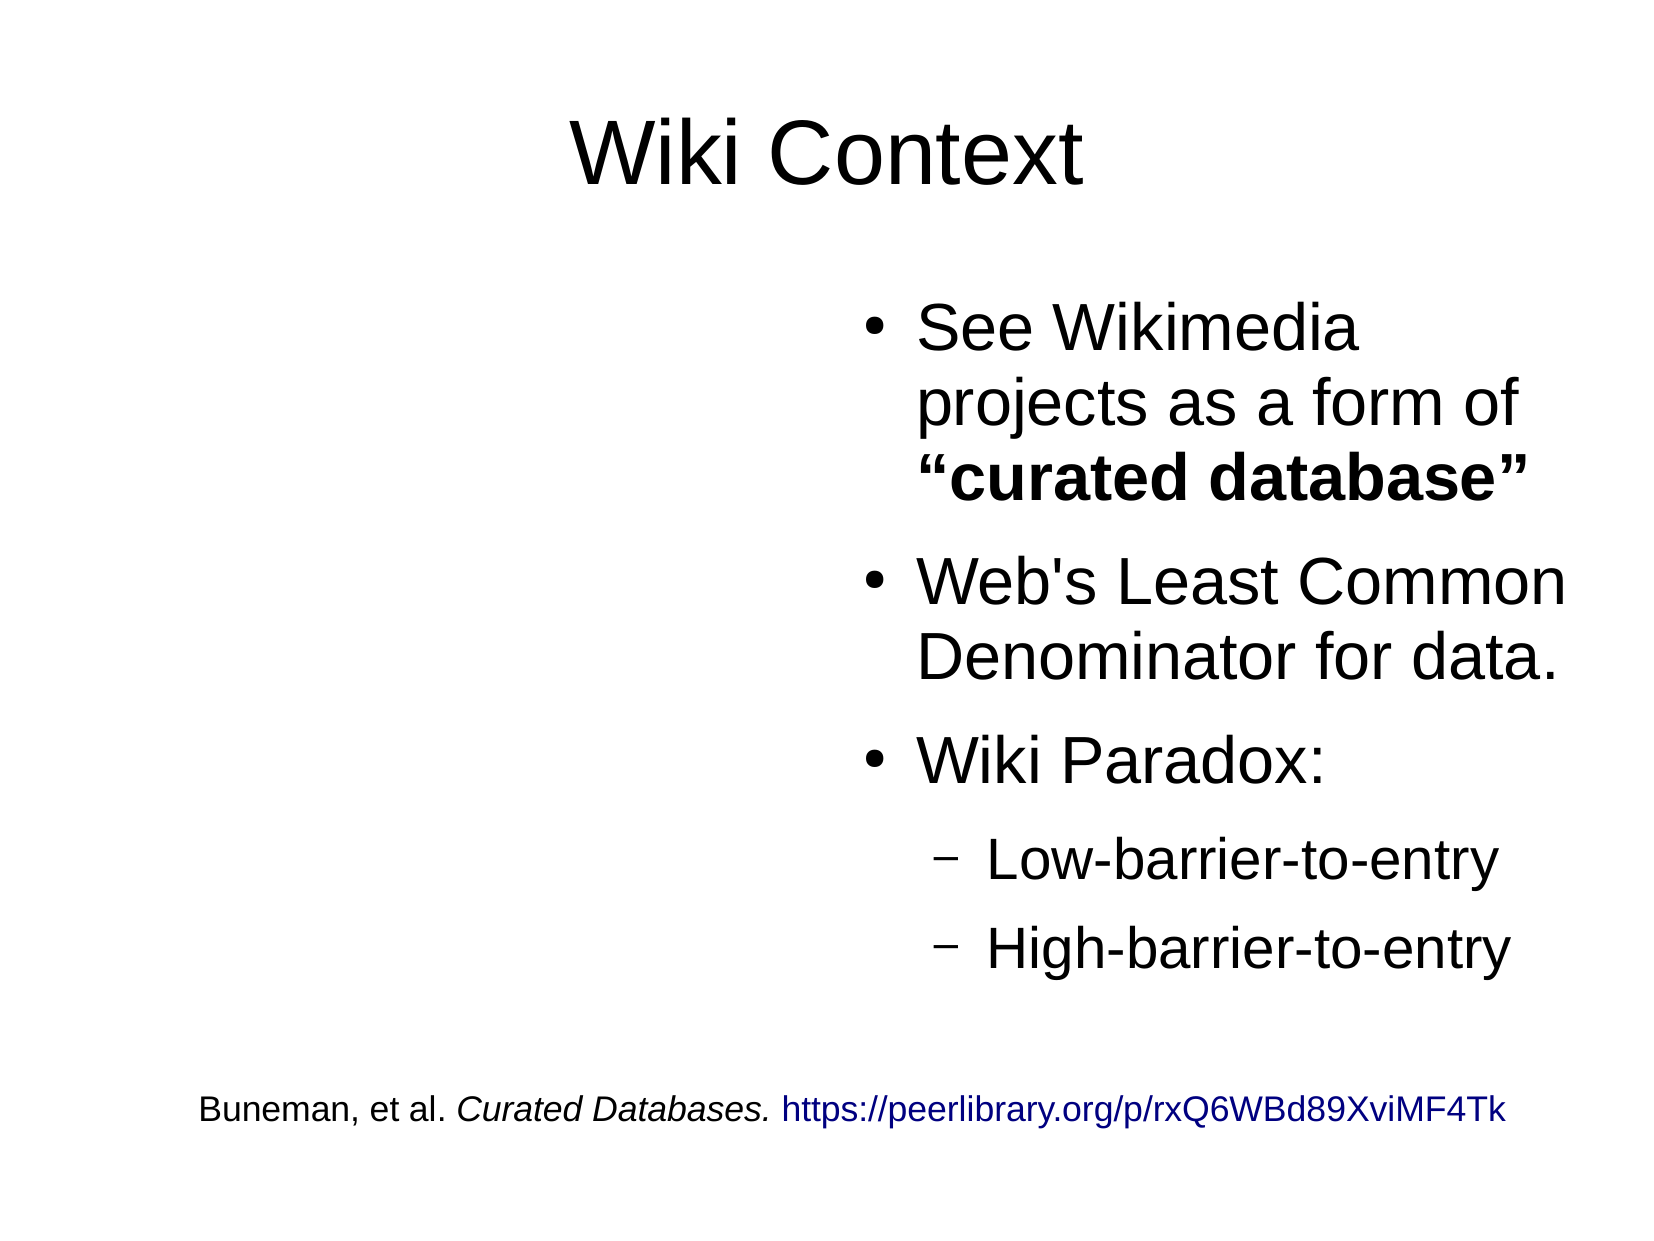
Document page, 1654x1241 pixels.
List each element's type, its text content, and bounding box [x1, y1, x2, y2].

list See Wikimedia projects as a form of “curated database” Web's Least Common Denominator for data. Wiki Paradox: Low-barrier-to-entry High-barrier-to-entry [845, 290, 1572, 1010]
title Wiki Context [82, 49, 1571, 257]
text_box Buneman, et al. Curated Databases. https://peerlibrary.org/p/rxQ6WBd89XviMF4Tk [155, 1089, 1520, 1170]
